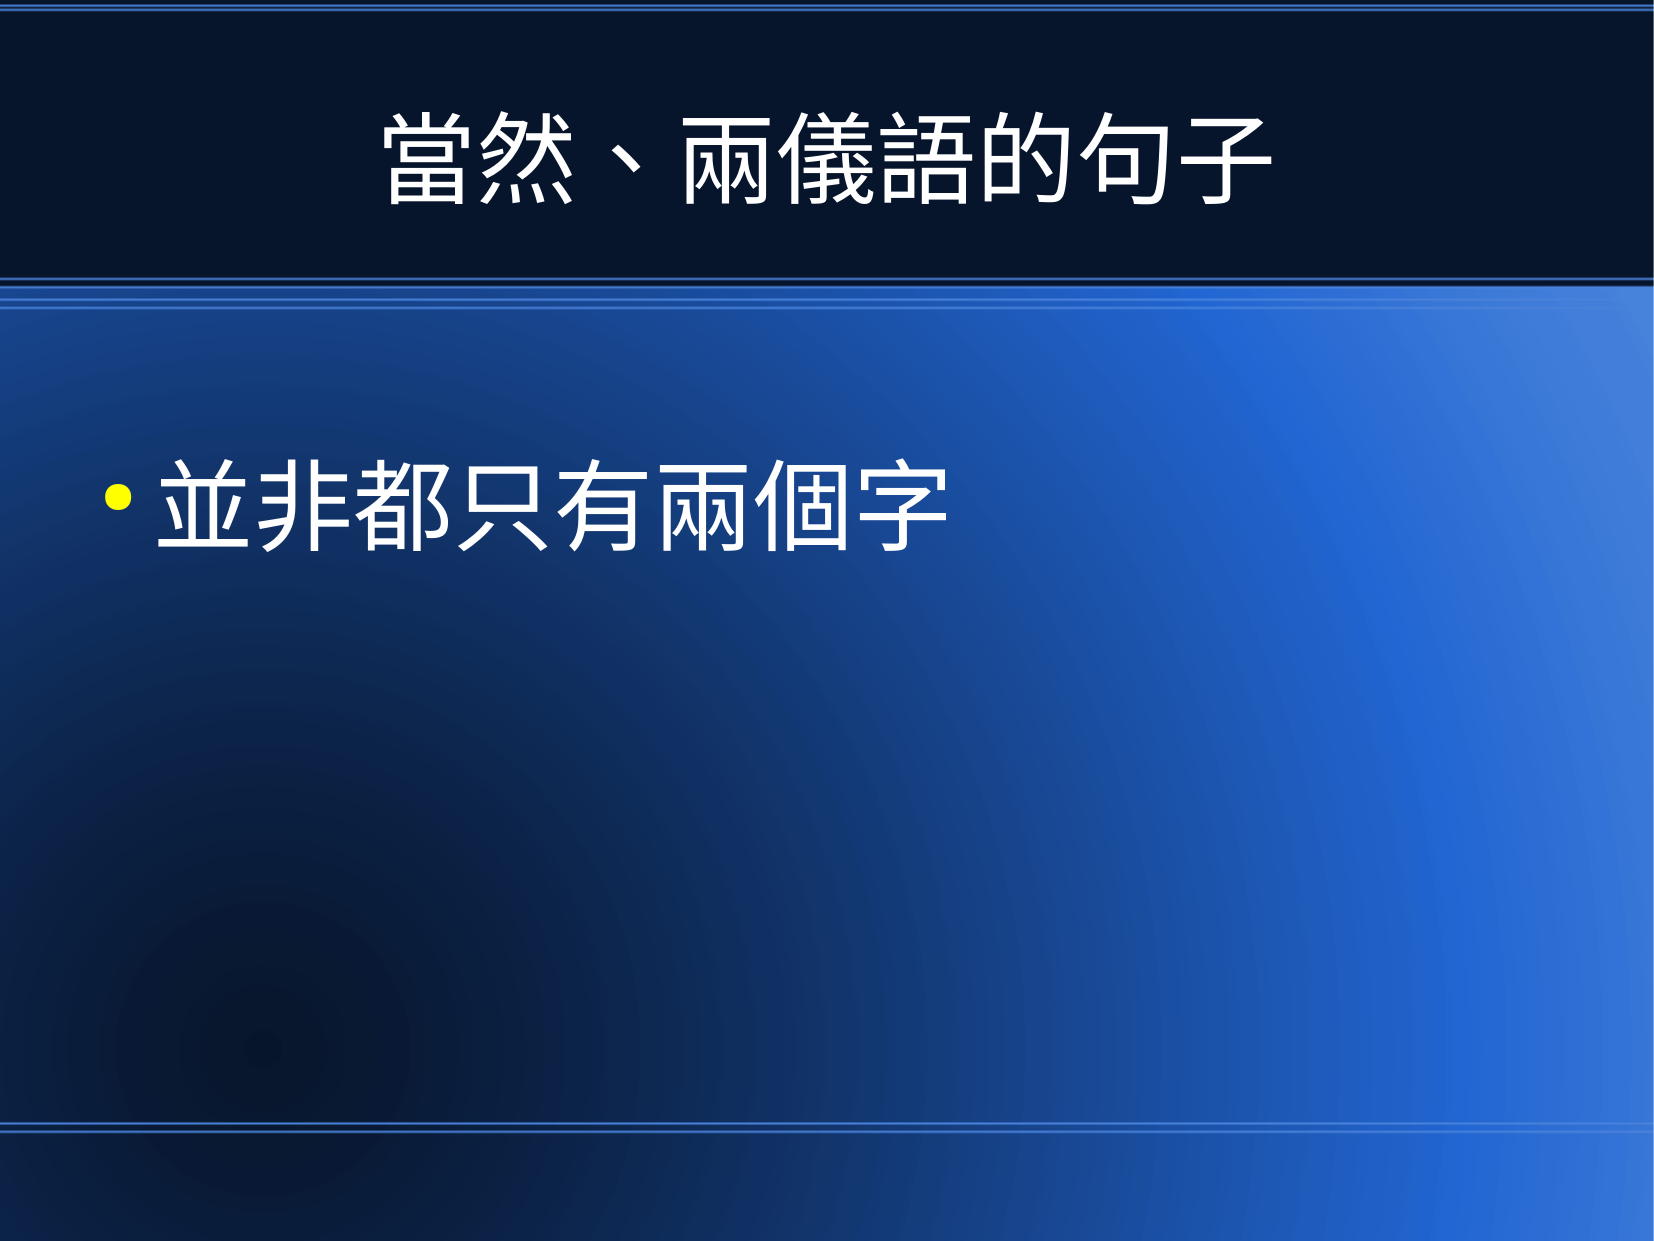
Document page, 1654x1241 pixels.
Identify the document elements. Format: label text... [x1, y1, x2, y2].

picture [0, 0, 1654, 1241]
title 當然、兩儀語的句子 [82, 49, 1571, 257]
list 並非都只有兩個字 [82, 355, 1571, 1241]
